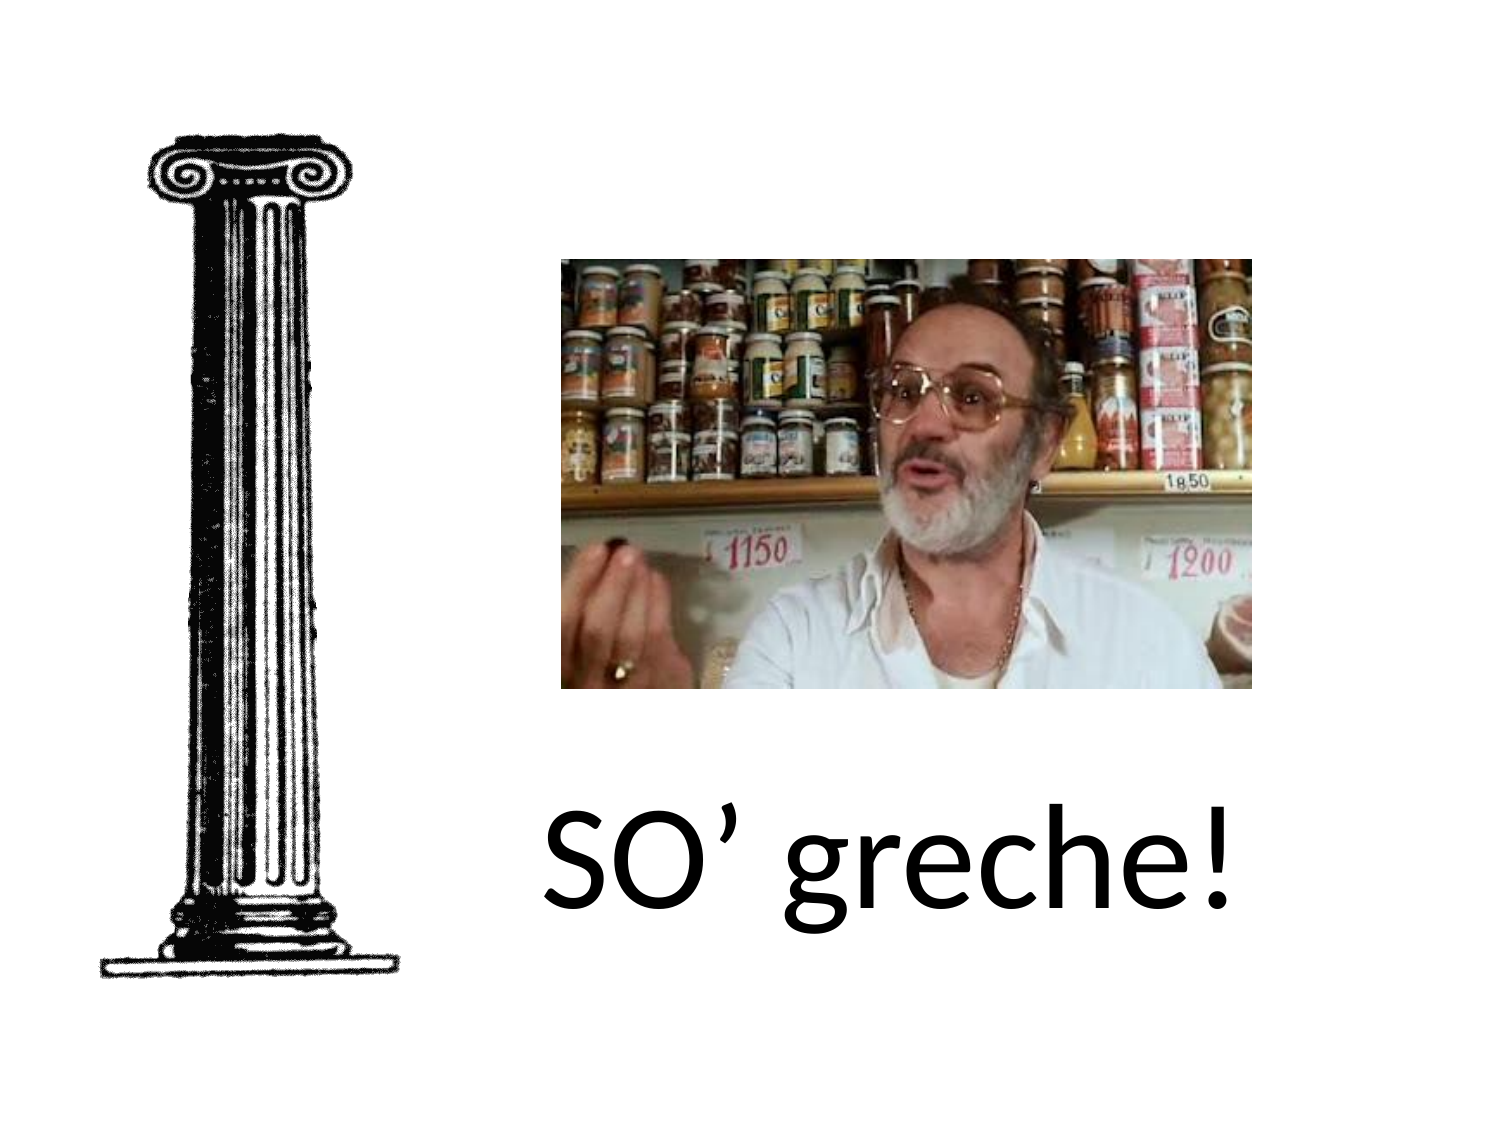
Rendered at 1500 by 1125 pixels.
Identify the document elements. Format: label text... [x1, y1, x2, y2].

picture [93, 129, 402, 983]
text_box SO’ greche! [466, 751, 1317, 947]
picture [561, 259, 1252, 690]
